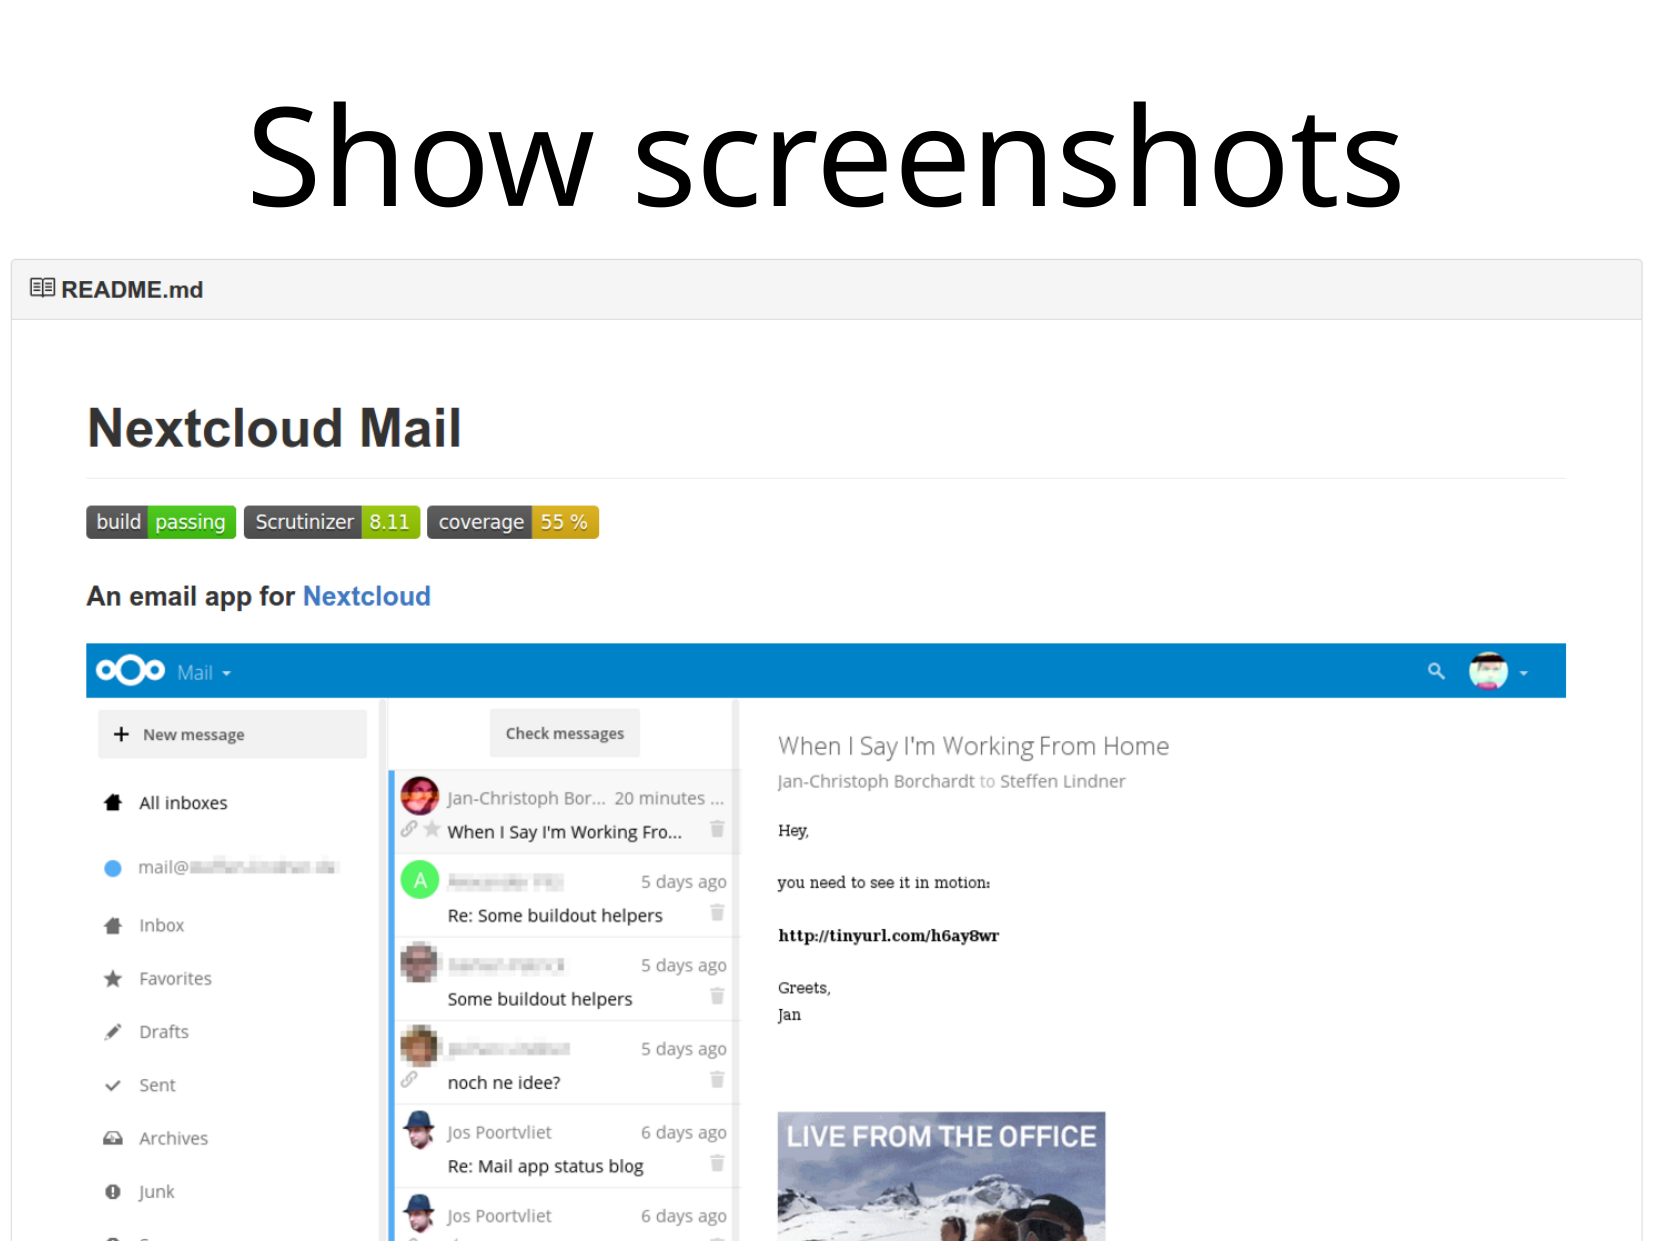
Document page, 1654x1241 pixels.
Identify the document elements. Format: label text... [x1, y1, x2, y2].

title Show screenshots [82, 49, 1571, 250]
picture [2, 250, 1654, 1241]
